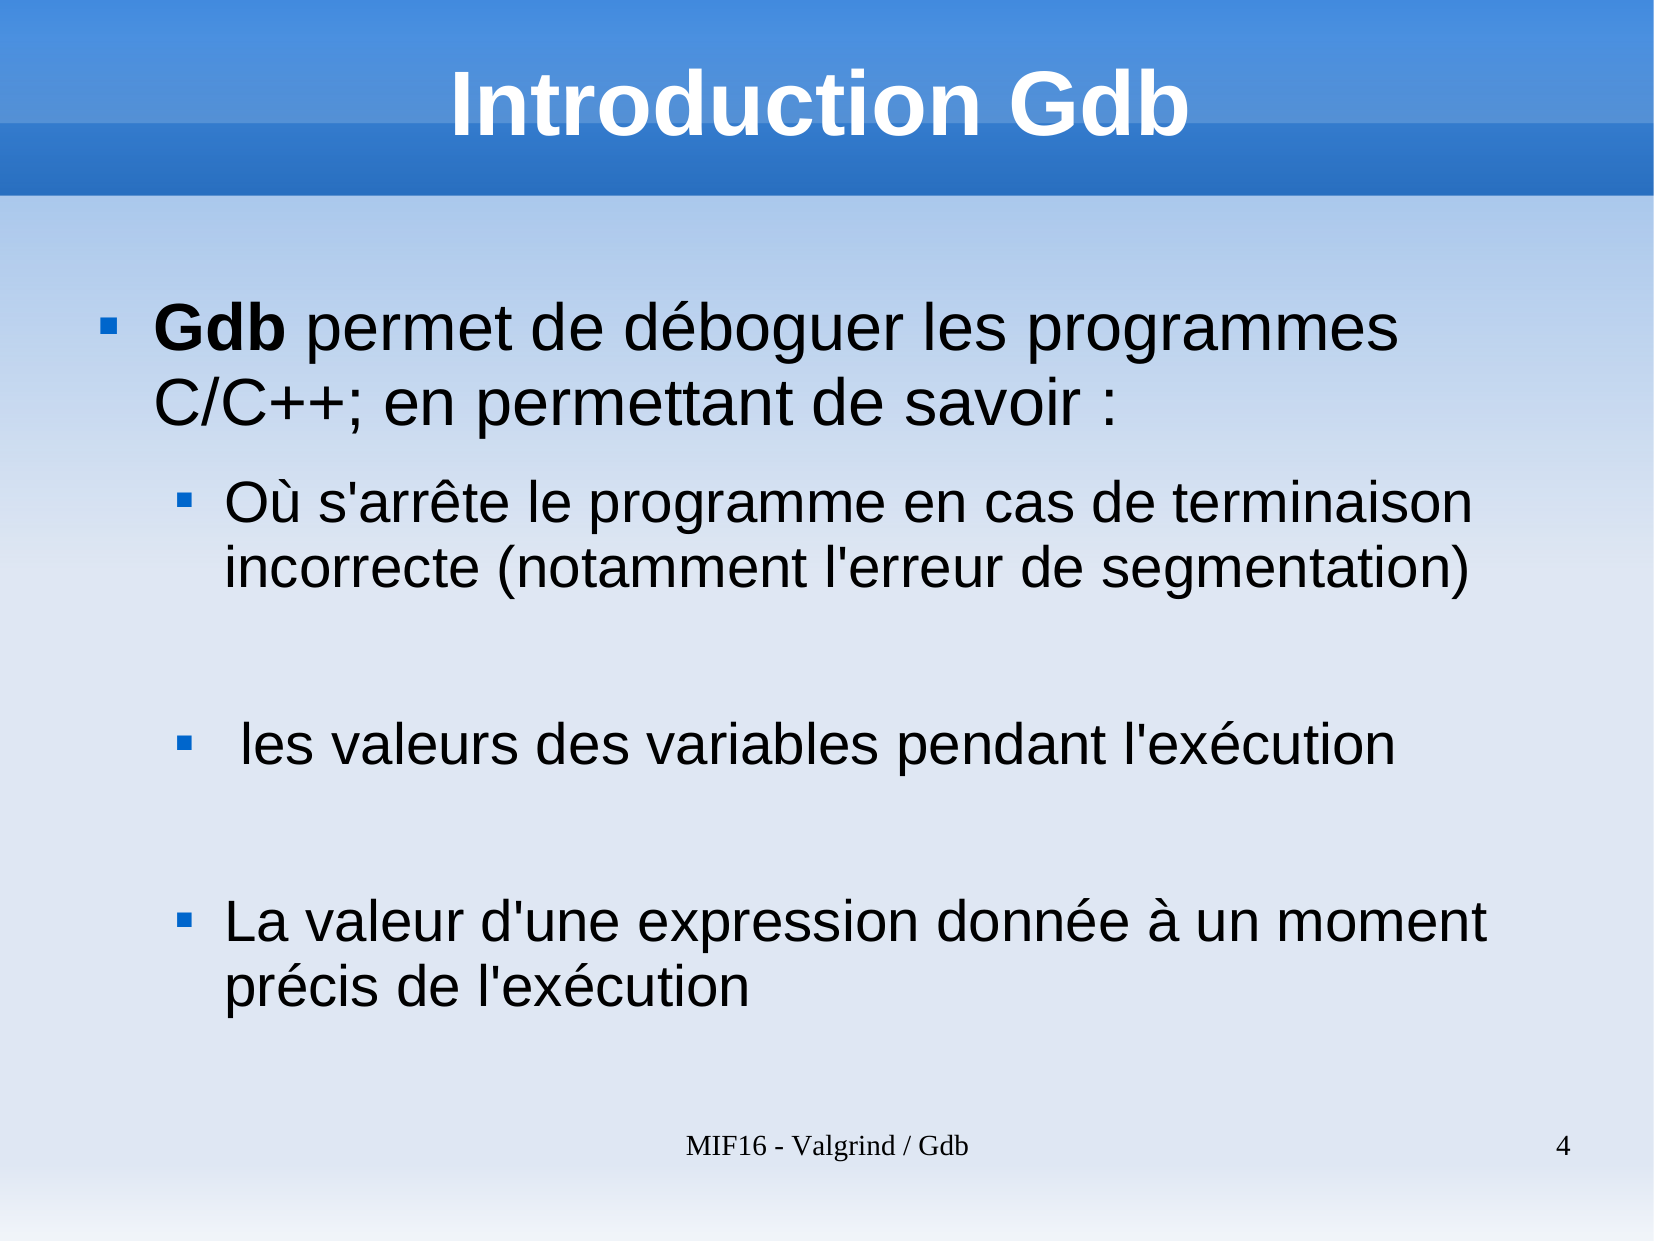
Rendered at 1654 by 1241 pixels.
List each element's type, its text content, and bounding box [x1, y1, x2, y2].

picture [0, 0, 1654, 1241]
list Gdb permet de déboguer les programmes C/C++; en permettant de savoir : Où s'arrête le programme en cas de terminaison incorrecte (notamment l'erreur de segmentation) les valeurs des variables pendant l'exécution La valeur d'une expression donnée à un moment précis de l'exécution [82, 290, 1571, 1094]
title Introduction Gdb [76, 7, 1565, 200]
